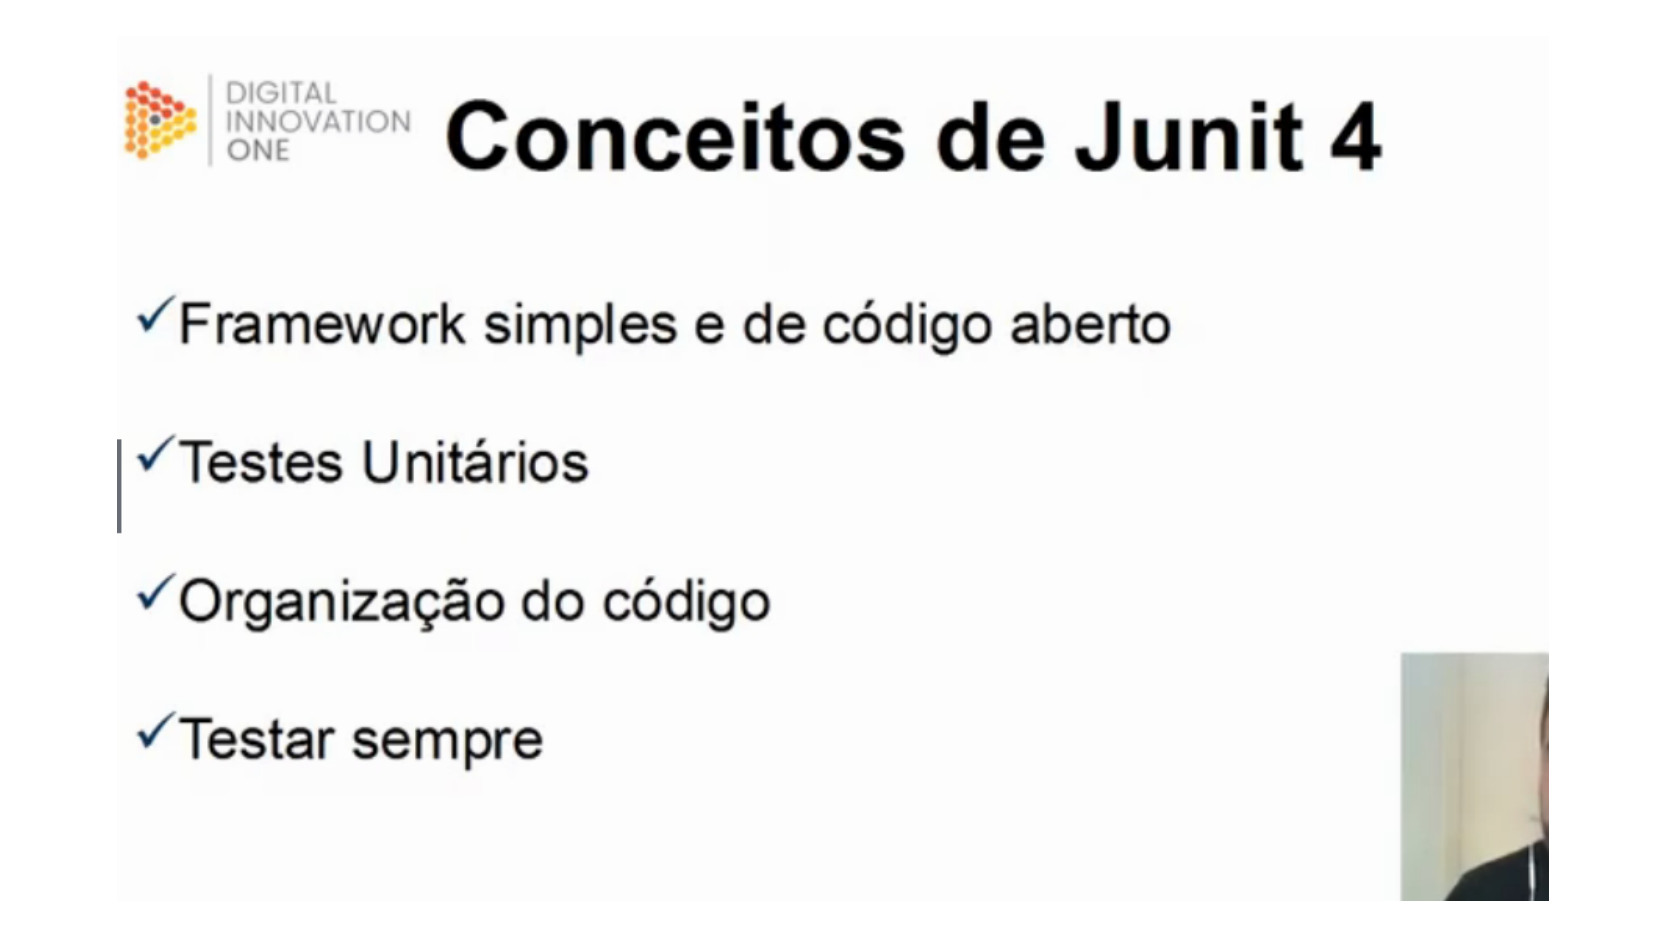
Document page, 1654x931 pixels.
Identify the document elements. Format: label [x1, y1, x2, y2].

picture [117, 36, 1549, 901]
